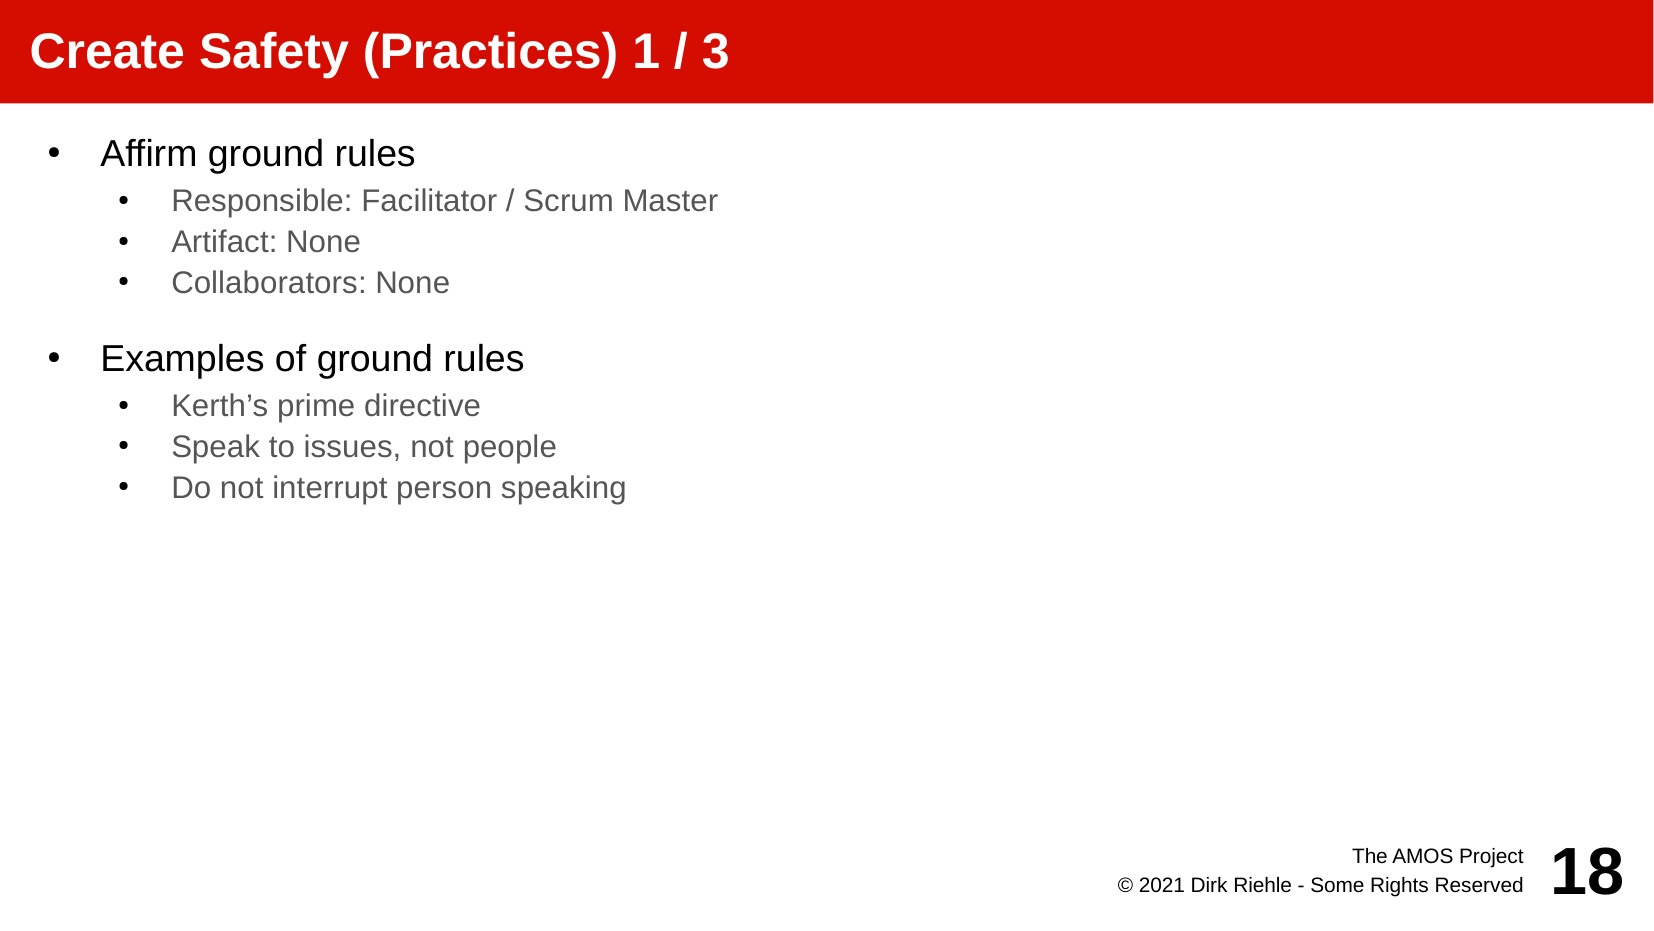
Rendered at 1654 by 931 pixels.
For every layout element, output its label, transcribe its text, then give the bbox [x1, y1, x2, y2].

title Create Safety (Practices) 1 / 3 [0, 0, 1654, 104]
list Affirm ground rules Responsible: Facilitator / Scrum Master Artifact: None Collaborators: None Examples of ground rules Kerth’s prime directive Speak to issues, not people Do not interrupt person speaking [29, 132, 1625, 813]
